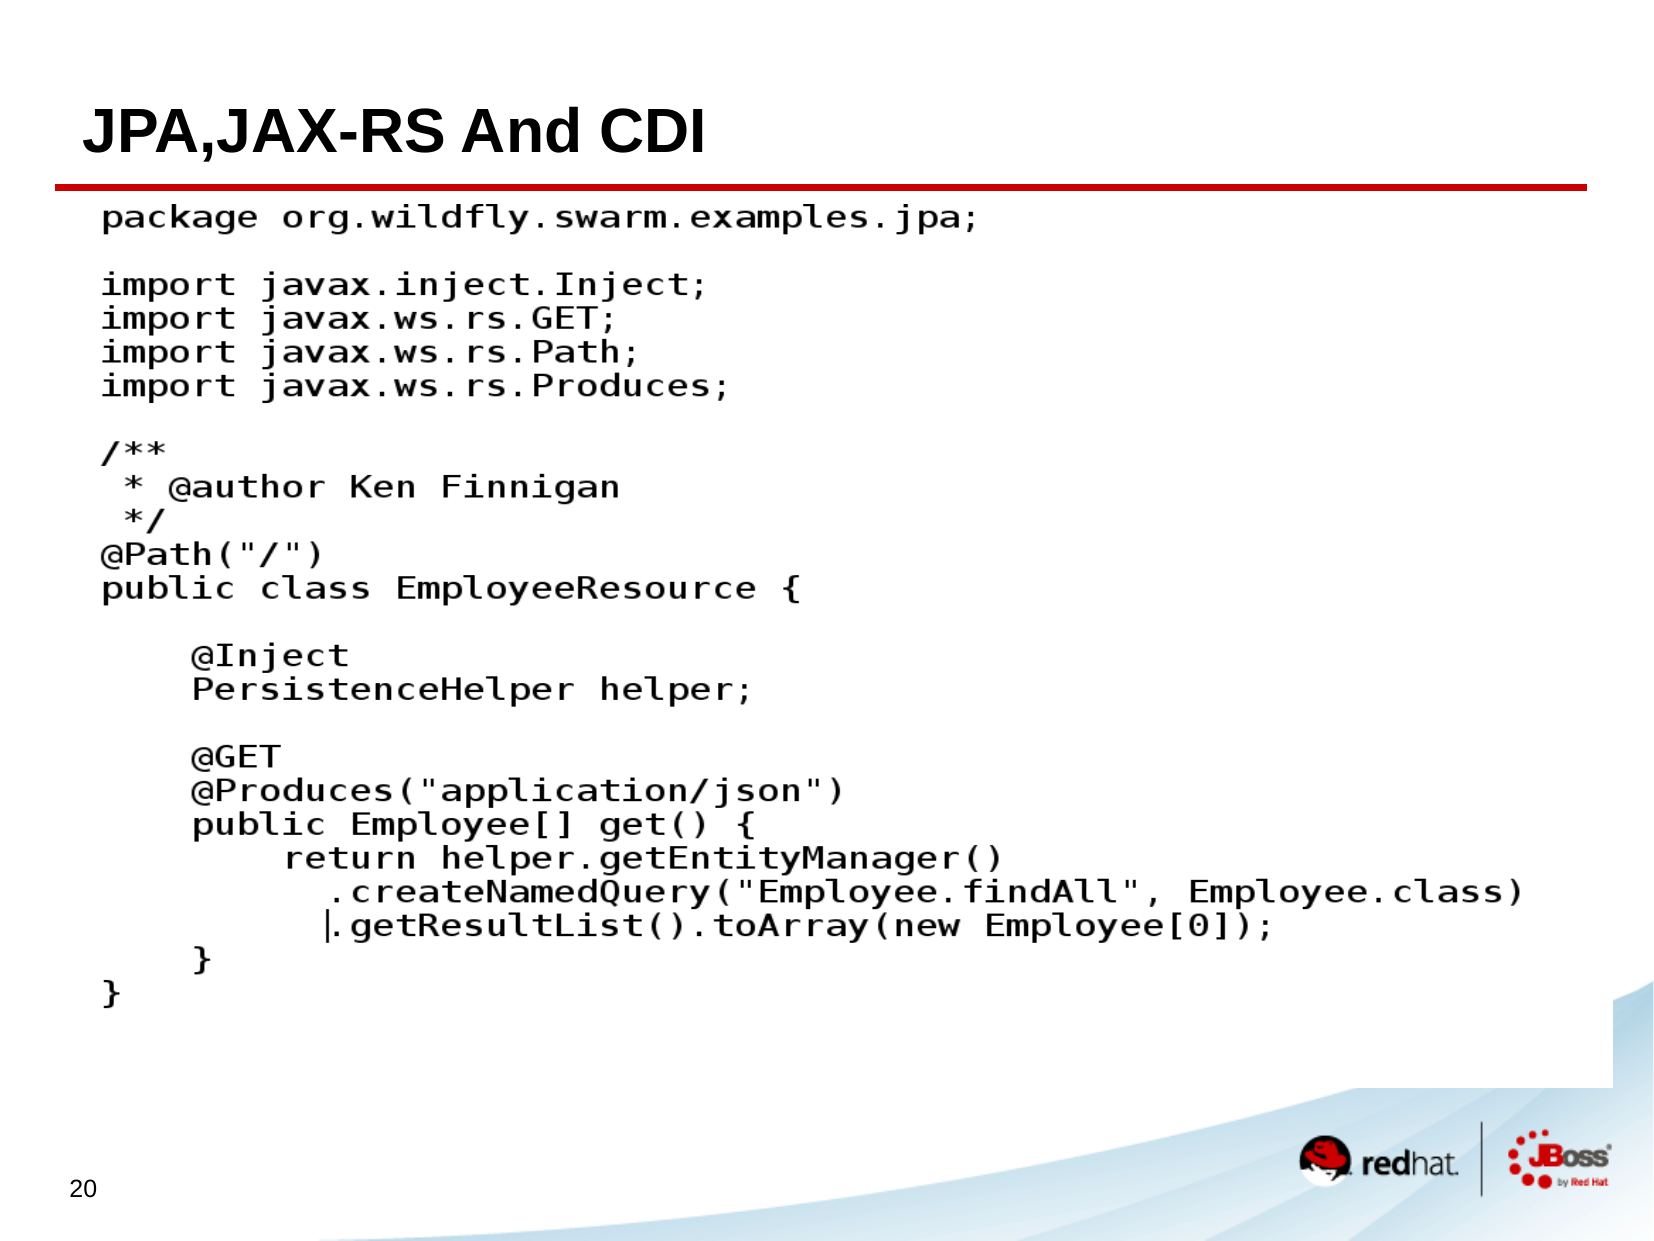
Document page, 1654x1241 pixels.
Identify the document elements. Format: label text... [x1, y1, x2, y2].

picture [0, 0, 1654, 1241]
title JPA,JAX-RS And CDI [82, 37, 1571, 226]
